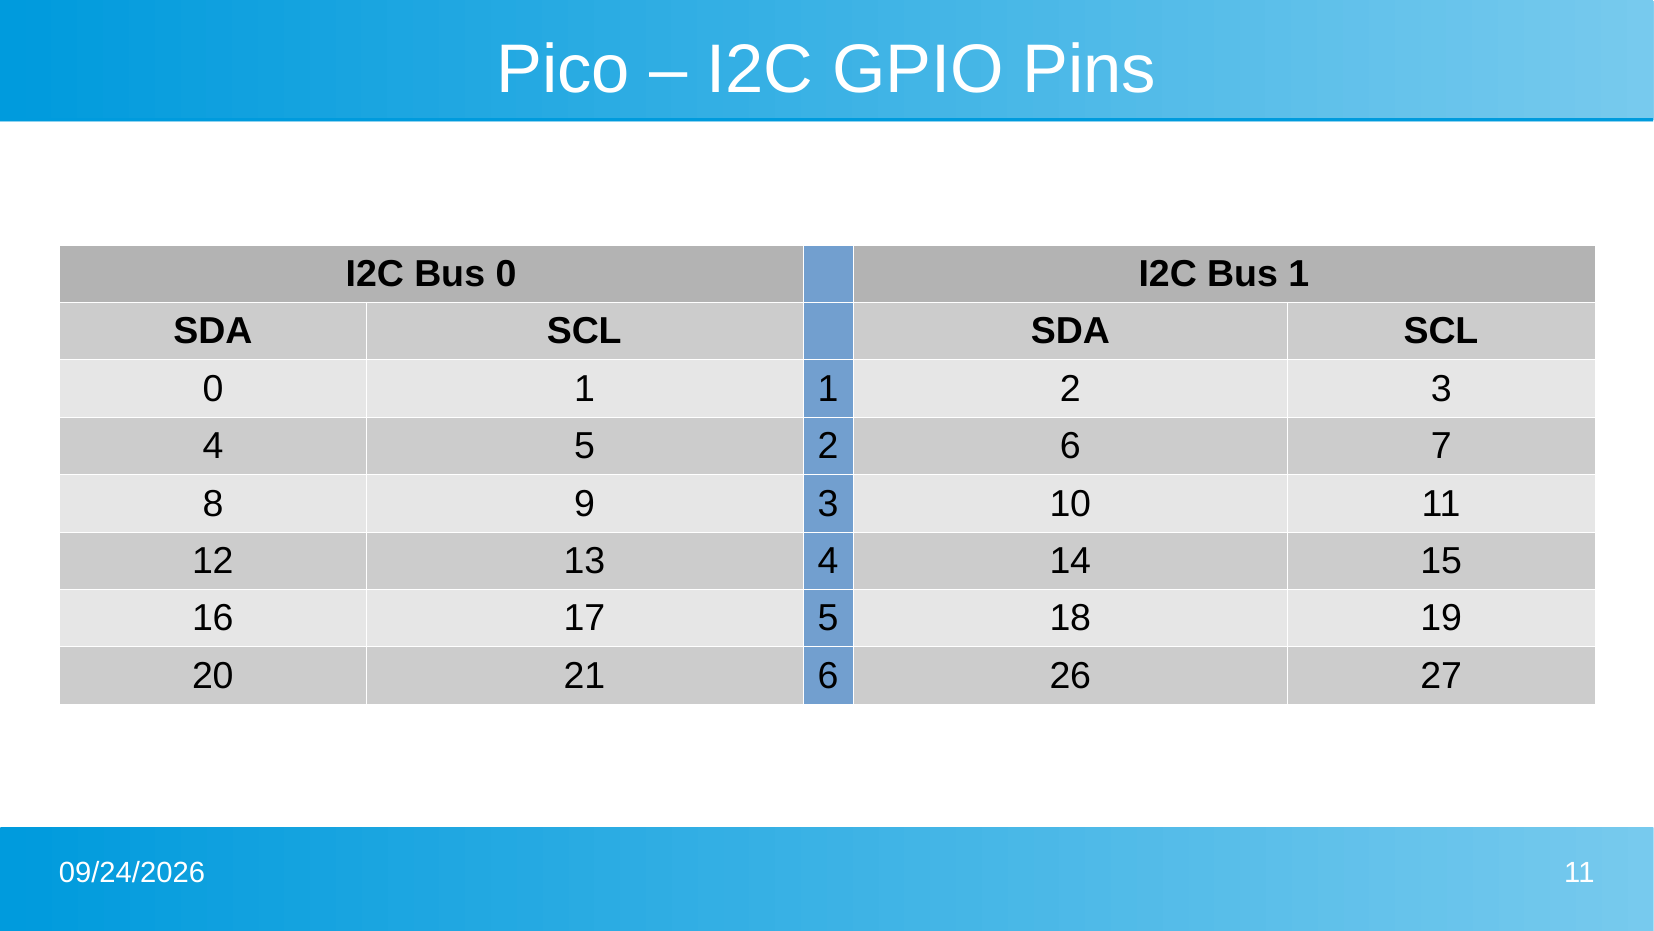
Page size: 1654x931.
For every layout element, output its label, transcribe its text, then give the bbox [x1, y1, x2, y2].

table_cell 16 [60, 590, 366, 646]
table_cell 10 [854, 475, 1287, 532]
table_cell 2 [804, 418, 853, 474]
table_cell 11 [1288, 475, 1595, 532]
table_cell 2 [854, 360, 1287, 417]
table_cell 4 [804, 533, 853, 589]
table_cell 7 [1288, 418, 1595, 474]
table_cell [804, 303, 853, 359]
table_cell 12 [60, 533, 366, 589]
table_cell 26 [854, 647, 1287, 704]
table_cell 9 [367, 475, 803, 532]
table_cell 6 [854, 418, 1287, 474]
table_cell 13 [367, 533, 803, 589]
table_cell 8 [60, 475, 366, 532]
table_cell 21 [367, 647, 803, 704]
table_cell SDA [854, 303, 1287, 359]
table_cell 19 [1288, 590, 1595, 646]
table_cell 3 [1288, 360, 1595, 417]
table_cell 3 [804, 475, 853, 532]
table_cell 5 [367, 418, 803, 474]
table_cell 27 [1288, 647, 1595, 704]
table_cell 6 [804, 647, 853, 704]
table_cell 0 [60, 360, 366, 417]
table_header I2C Bus 0 [60, 246, 803, 302]
table_cell 1 [804, 360, 853, 417]
table_cell 5 [804, 590, 853, 646]
table_cell 17 [367, 590, 803, 646]
table_cell 4 [60, 418, 366, 474]
table_cell 14 [854, 533, 1287, 589]
table_header [804, 246, 853, 302]
title Pico – I2C GPIO Pins [59, 29, 1595, 108]
table_cell 1 [367, 360, 803, 417]
table_cell 18 [854, 590, 1287, 646]
table_cell SCL [367, 303, 803, 359]
table_cell SCL [1288, 303, 1595, 359]
table_header I2C Bus 1 [854, 246, 1595, 302]
table_cell 15 [1288, 533, 1595, 589]
table_cell 20 [60, 647, 366, 704]
table_cell SDA [60, 303, 366, 359]
